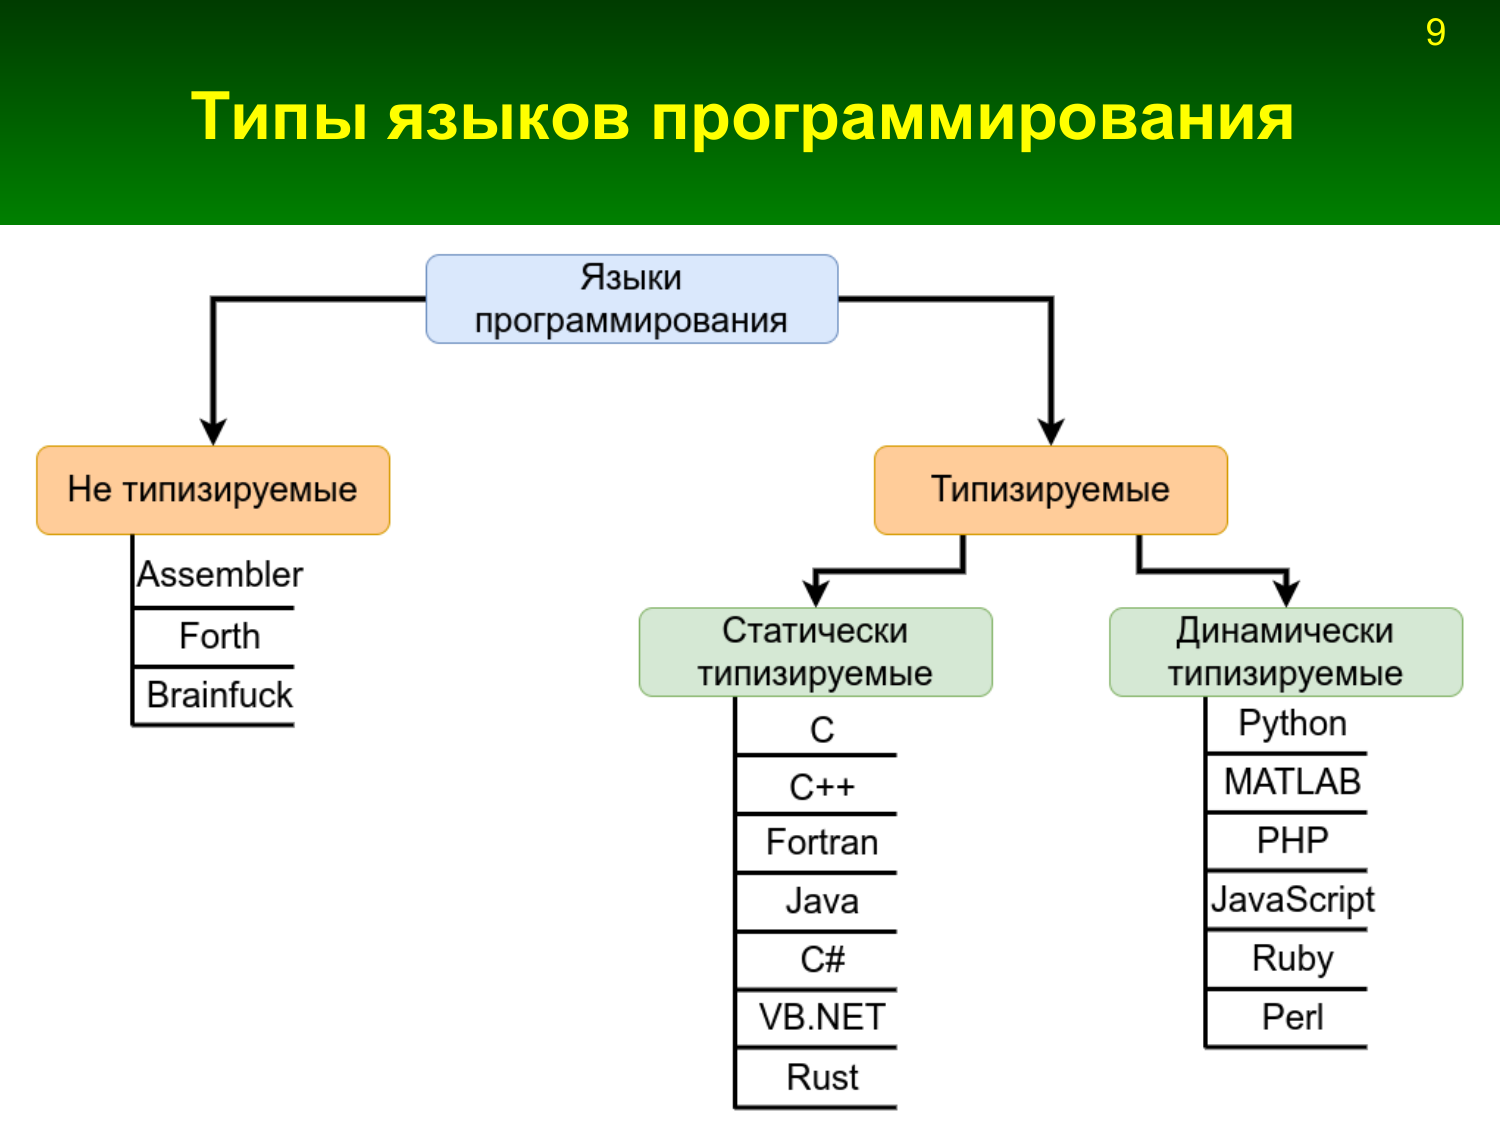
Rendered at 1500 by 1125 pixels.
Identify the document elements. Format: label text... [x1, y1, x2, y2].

title Типы языков программирования [88, 18, 1389, 207]
picture [29, 247, 1471, 1121]
